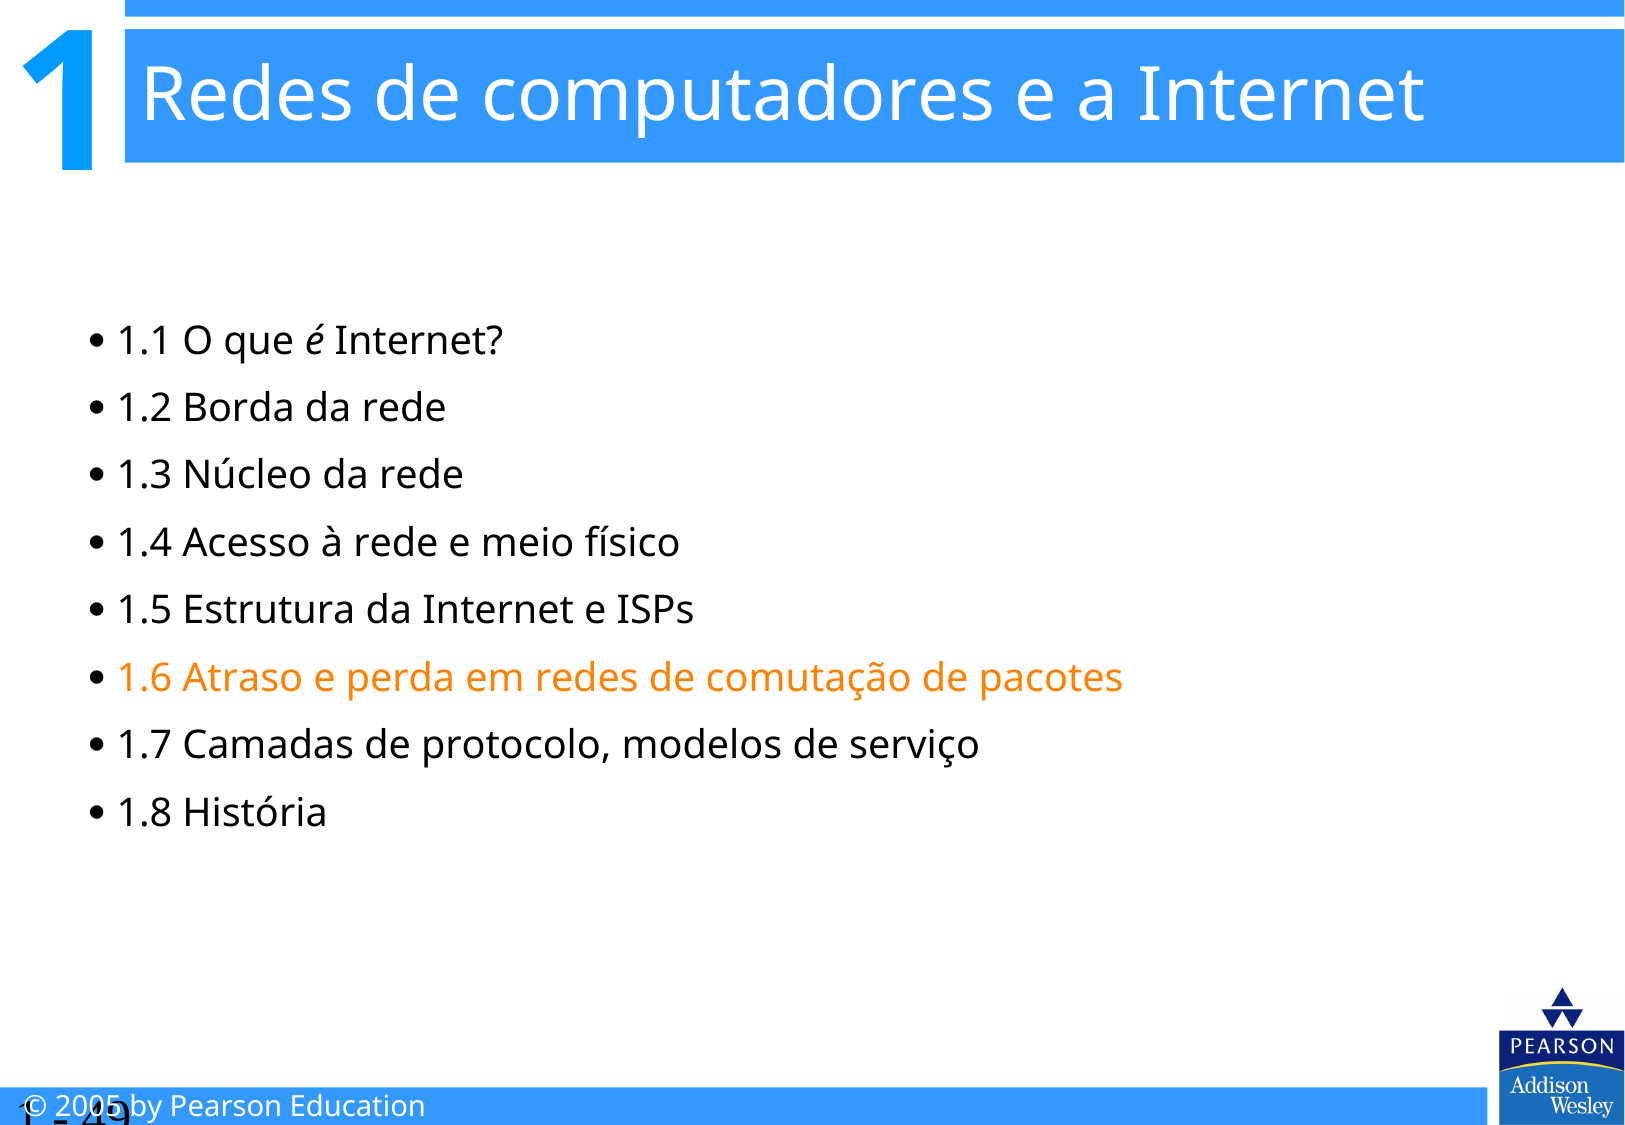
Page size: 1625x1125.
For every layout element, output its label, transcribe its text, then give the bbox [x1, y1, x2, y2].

text_box Redes de computadores e a Internet [125, 37, 1625, 138]
list  1.1 O que é Internet?  1.2 Borda da rede  1.3 Núcleo da rede  1.4 Acesso à rede e meio físico  1.5 Estrutura da Internet e ISPs  1.6 Atraso e perda em redes de comutação de pacotes  1.7 Camadas de protocolo, modelos de serviço  1.8 História [0, 312, 1459, 843]
picture [1499, 987, 1625, 1125]
